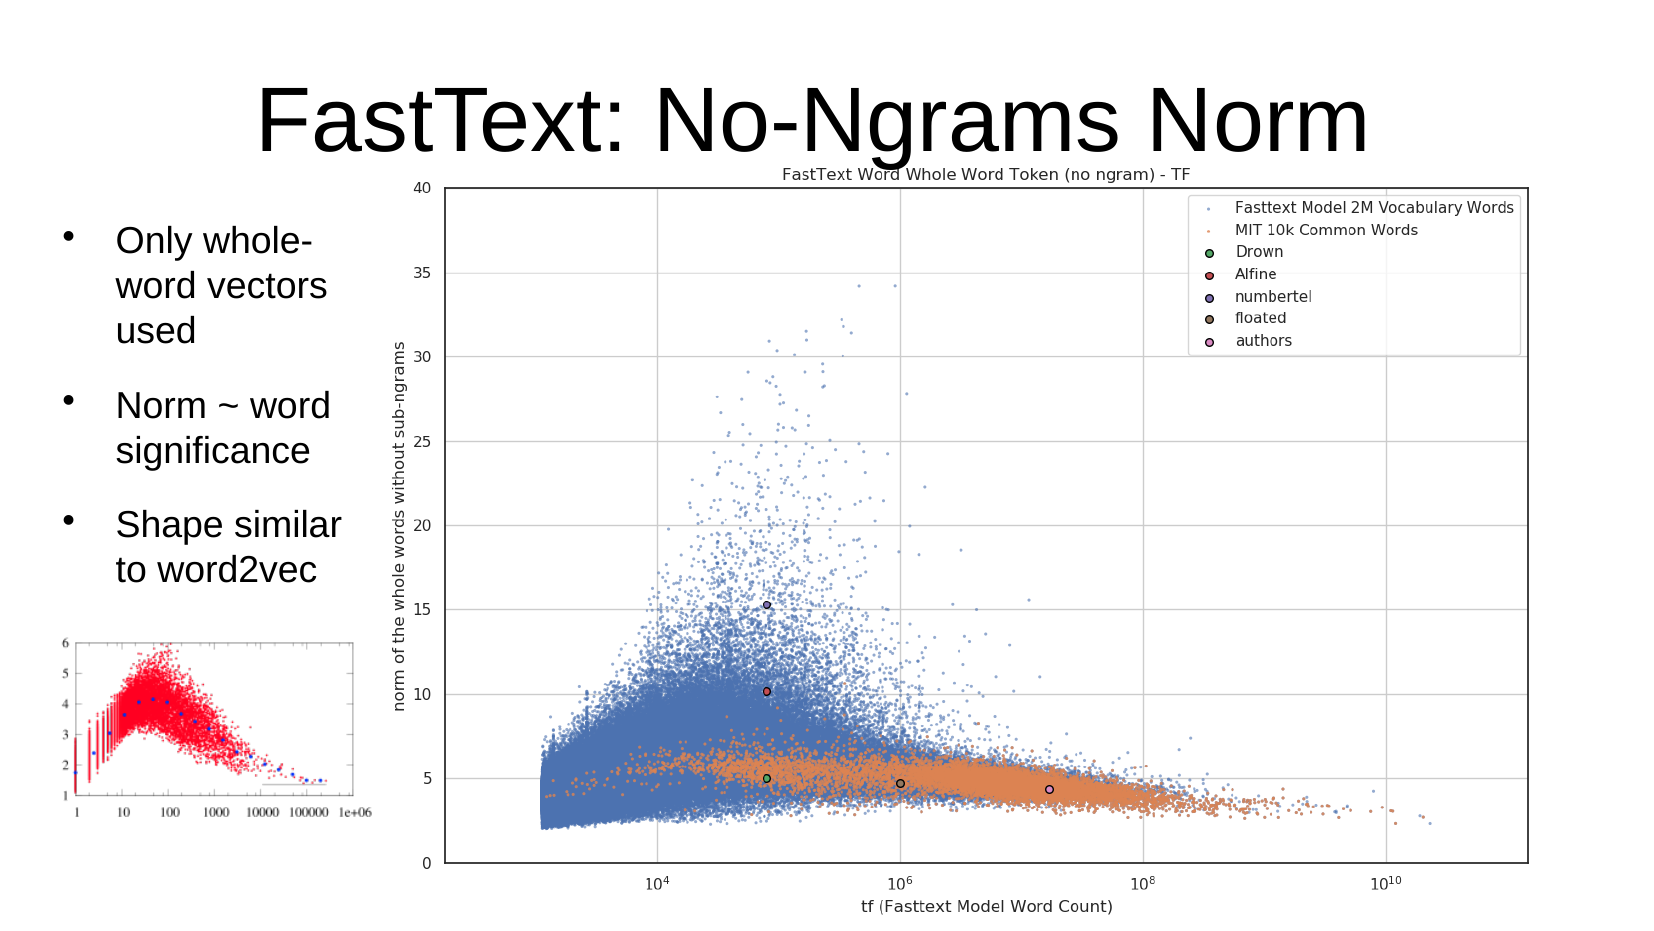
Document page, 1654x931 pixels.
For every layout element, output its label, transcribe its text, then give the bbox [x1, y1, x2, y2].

text_box Only whole-word vectors used Norm ~ word significance Shape similar to word2vec [44, 216, 375, 899]
picture [375, 193, 1545, 931]
text_box FastText: No-Ngrams Norm [82, 37, 1571, 193]
picture [45, 629, 373, 828]
